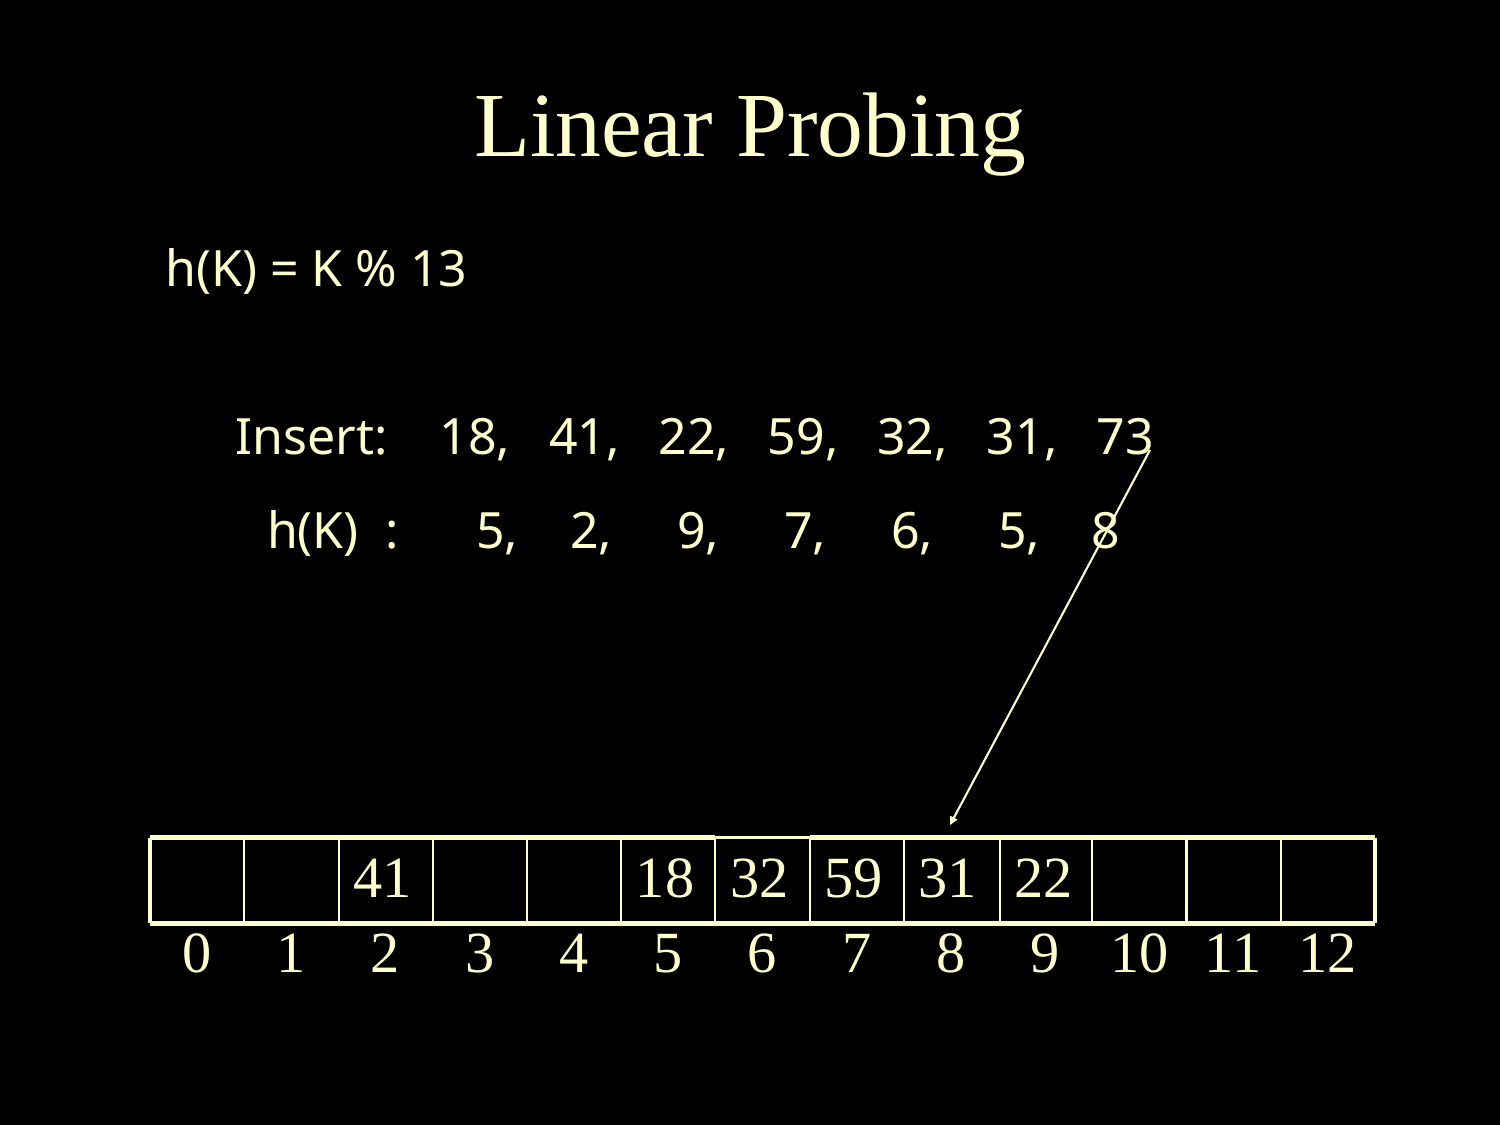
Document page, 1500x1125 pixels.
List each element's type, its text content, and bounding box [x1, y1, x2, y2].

text_box h(K) = K % 13 [150, 224, 483, 309]
text_box 22 [1001, 840, 1091, 912]
text_box 5 [622, 912, 716, 998]
text_box 9 [998, 912, 1093, 998]
title Linear Probing [22, 62, 1480, 188]
text_box 8 [904, 912, 998, 998]
text_box 31 [905, 840, 999, 912]
text_box 7 [810, 912, 904, 998]
text_box 2 [339, 912, 433, 998]
text_box 59 [811, 840, 903, 912]
text_box Insert: 18, 41, 22, 59, 32, 31, 73 [220, 392, 1169, 477]
text_box 1 [245, 912, 339, 998]
text_box 11 [1187, 912, 1281, 998]
text_box 18 [622, 840, 714, 912]
text_box 12 [1281, 912, 1375, 998]
text_box 41 [340, 840, 432, 912]
text_box h(K) : 5, 2, 9, 7, 6, 5, 8 [1087, 487, 1136, 572]
text_box 32 [716, 839, 809, 912]
text_box 4 [527, 912, 622, 998]
text_box 6 [716, 912, 810, 998]
text_box 10 [1093, 912, 1187, 998]
text_box 0 [150, 912, 245, 998]
text_box h(K) : 5, 2, 9, 7, 6, 5, 8 [252, 487, 1128, 572]
text_box 3 [433, 912, 527, 998]
